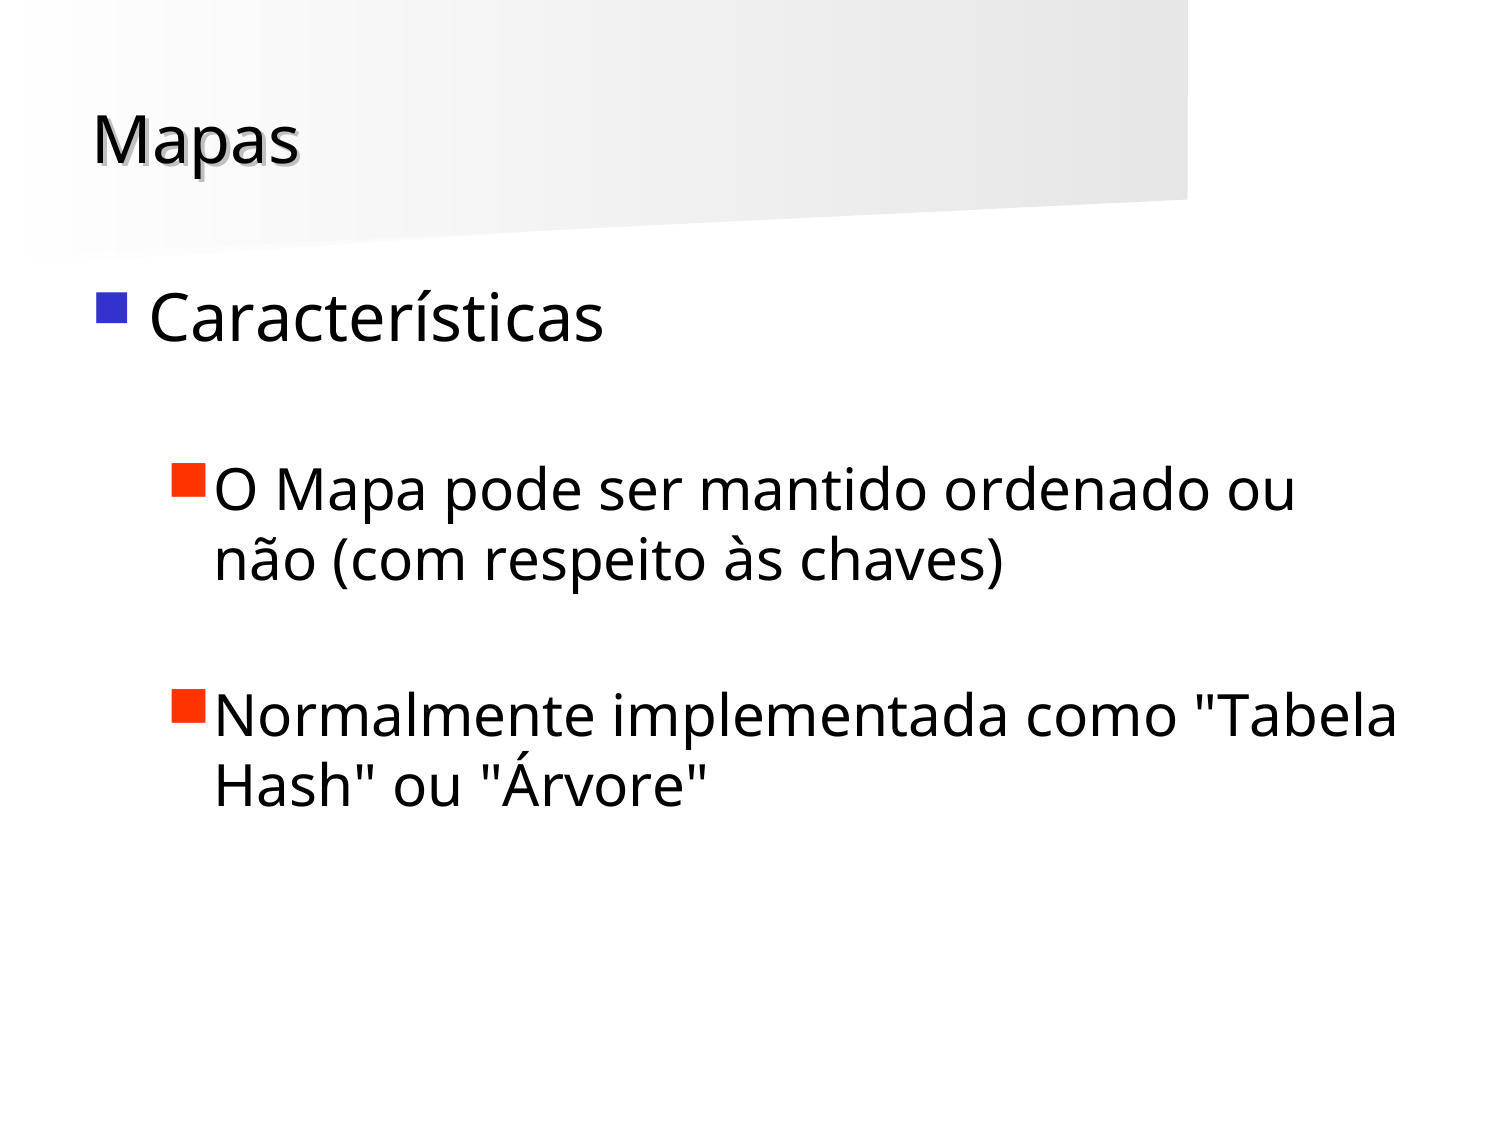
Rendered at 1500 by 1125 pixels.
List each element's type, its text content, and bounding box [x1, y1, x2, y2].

title Mapas [76, 42, 1427, 231]
list Características O Mapa pode ser mantido ordenado ou não (com respeito às chaves) Normalmente implementada como "Tabela Hash" ou "Árvore" [76, 267, 1427, 1005]
